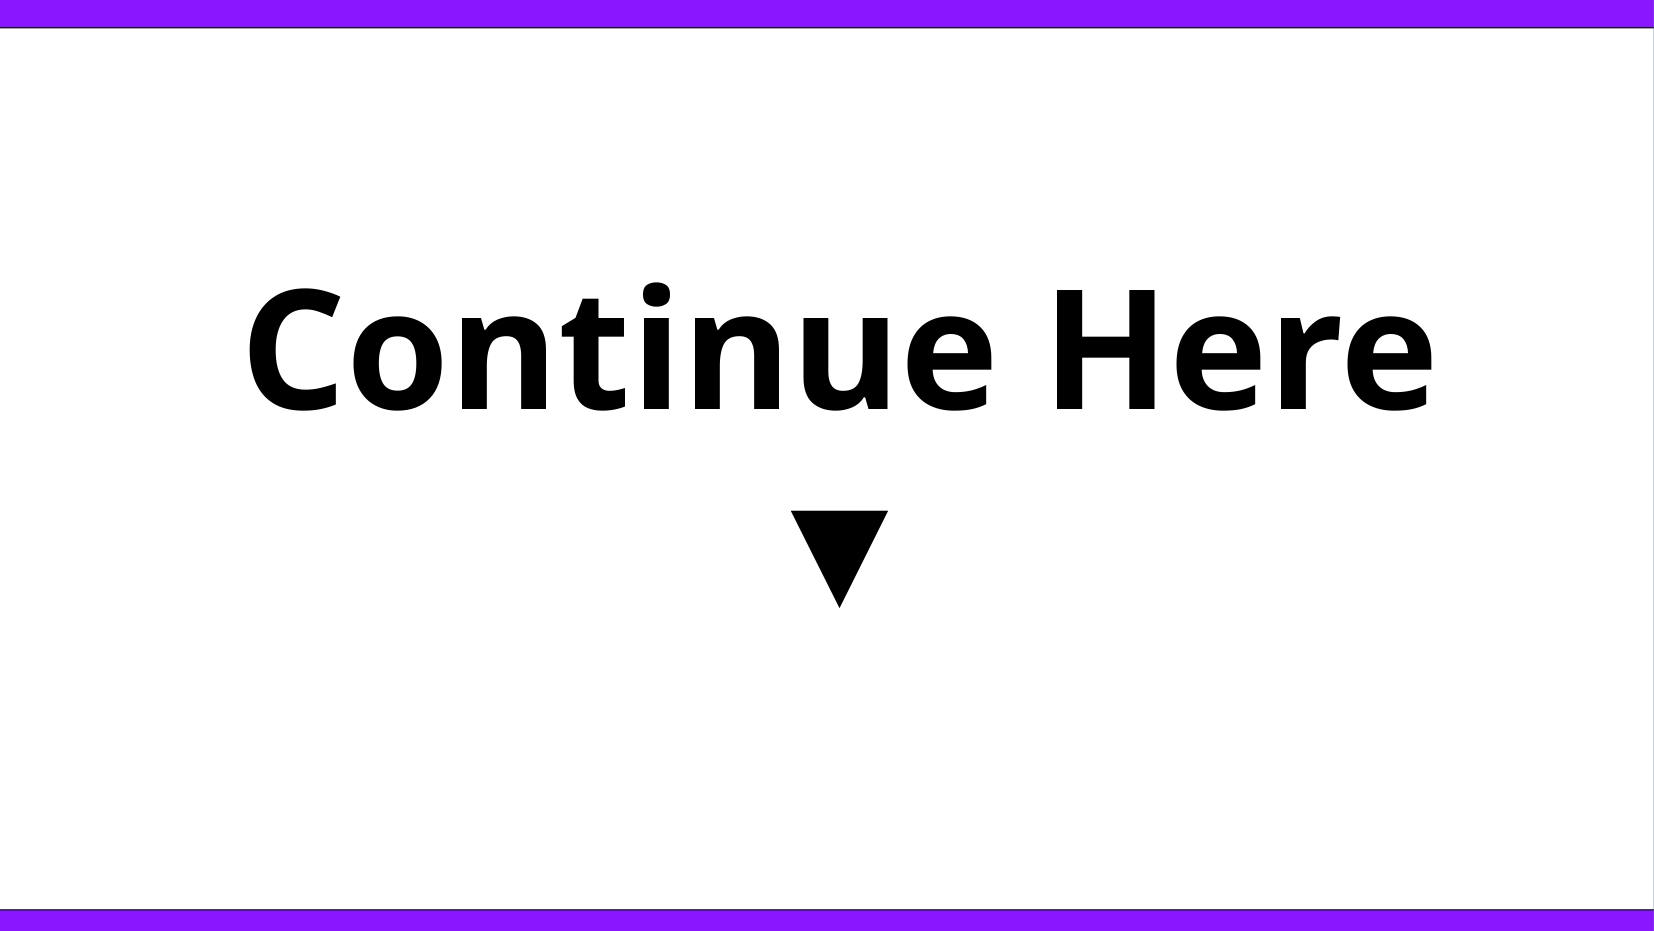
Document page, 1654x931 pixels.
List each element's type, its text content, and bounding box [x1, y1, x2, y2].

text_box Continue Here ▼ [225, 223, 1456, 646]
picture [0, 0, 1654, 931]
